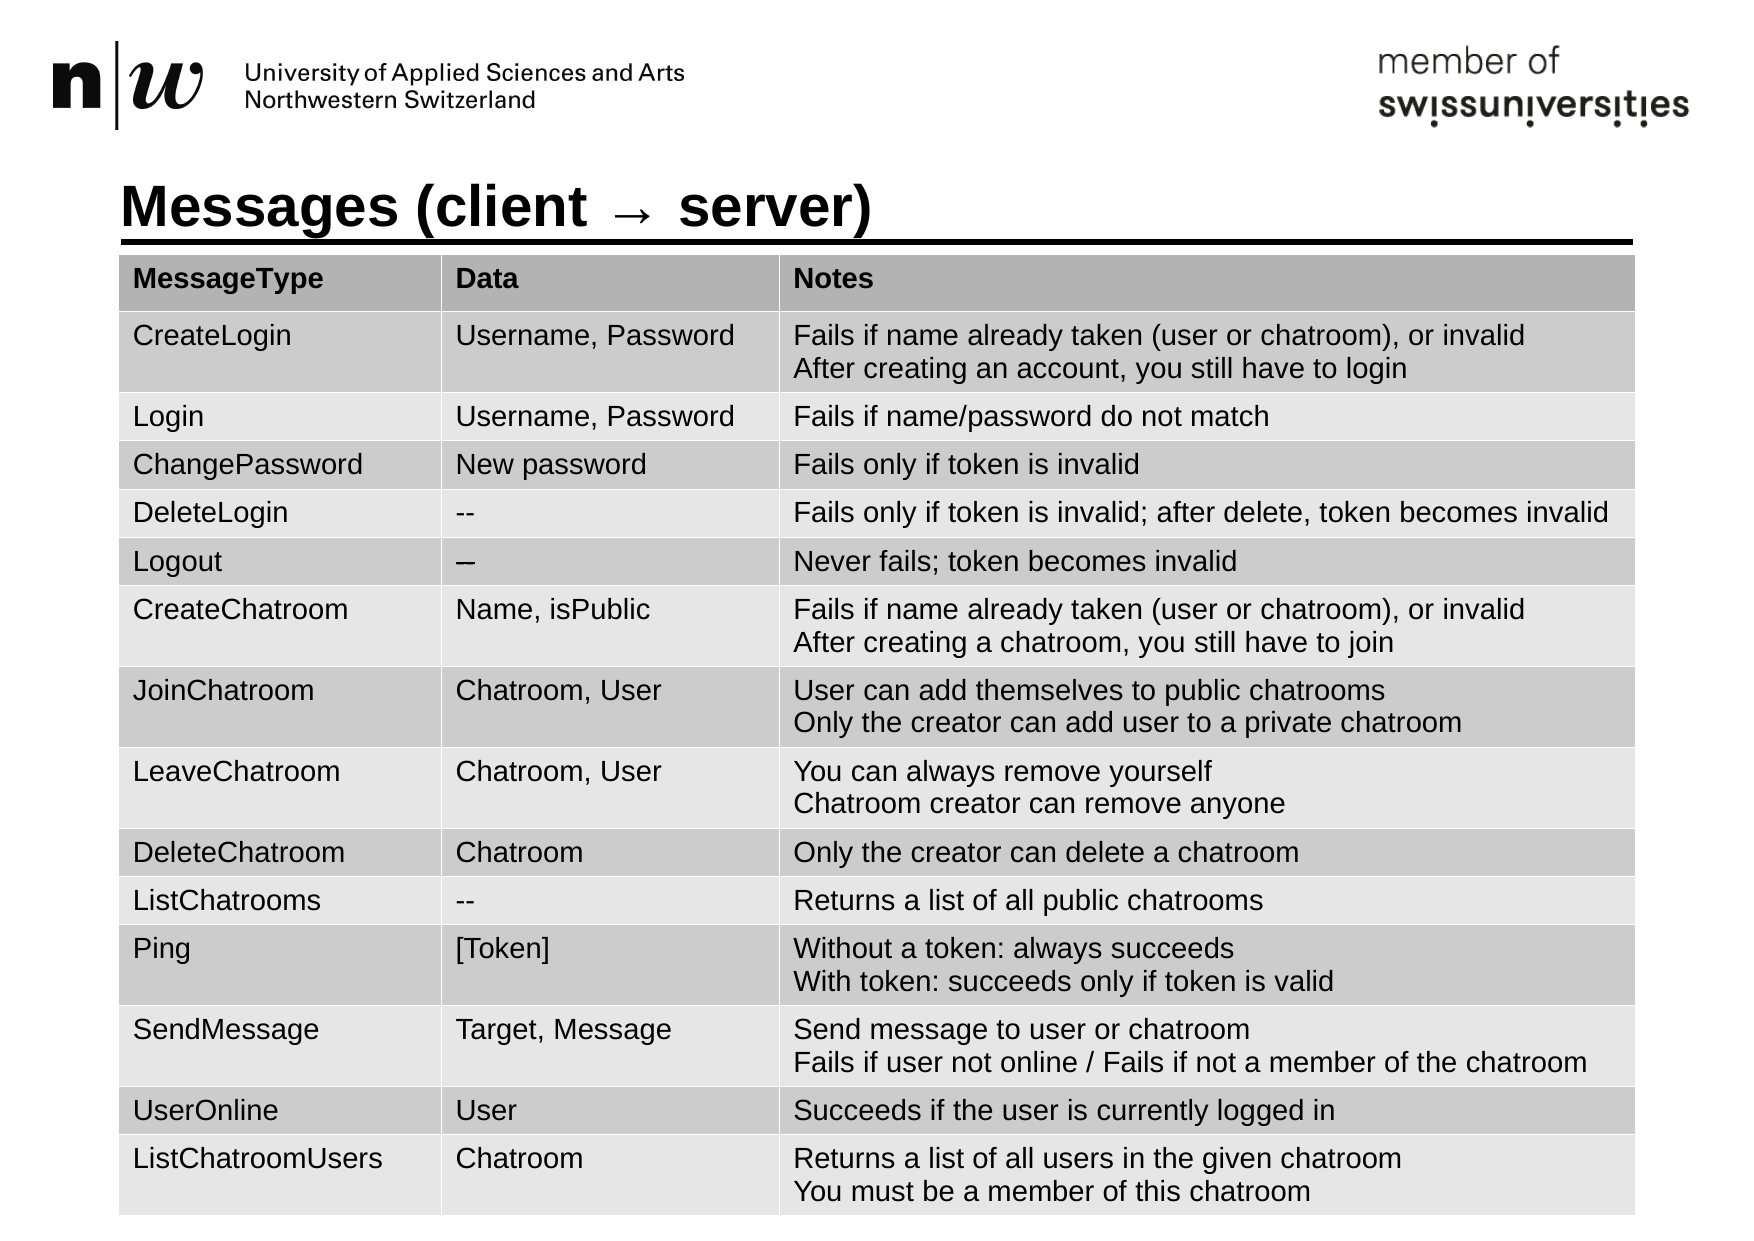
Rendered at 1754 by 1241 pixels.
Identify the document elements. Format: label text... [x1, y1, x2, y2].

table_cell Only the creator can delete a chatroom [780, 829, 1635, 876]
table_cell JoinChatroom [119, 667, 441, 747]
table_cell Username, Password [442, 393, 779, 440]
table_cell [Token] [442, 925, 779, 1005]
table_cell Ping [119, 925, 441, 1005]
table_cell -- [442, 490, 779, 537]
table_cell Chatroom [442, 1135, 779, 1215]
table_cell CreateChatroom [119, 586, 441, 666]
table_cell Fails only if token is invalid [780, 441, 1635, 489]
table_cell Never fails; token becomes invalid [780, 538, 1635, 585]
table_cell Fails if name already taken (user or chatroom), or invalid After creating an account, you still have to login [780, 312, 1635, 392]
table_cell CreateLogin [119, 312, 441, 392]
table_cell Chatroom, User [442, 667, 779, 747]
table_cell Returns a list of all public chatrooms [780, 877, 1635, 924]
table_cell ListChatroomUsers [119, 1135, 441, 1215]
table_cell -- [442, 877, 779, 924]
title Messages (client → server) [120, 173, 1633, 239]
table_header MessageType [119, 255, 441, 311]
table_cell ListChatrooms [119, 877, 441, 924]
table_cell Login [119, 393, 441, 440]
table_cell DeleteChatroom [119, 829, 441, 876]
table_cell Fails only if token is invalid; after delete, token becomes invalid [780, 490, 1635, 537]
table_cell UserOnline [119, 1087, 441, 1134]
table_cell You can always remove yourself Chatroom creator can remove anyone [780, 748, 1635, 828]
table_cell Chatroom [442, 829, 779, 876]
table_cell LeaveChatroom [119, 748, 441, 828]
table_cell Without a token: always succeeds With token: succeeds only if token is valid [780, 925, 1635, 1005]
table_cell User can add themselves to public chatrooms Only the creator can add user to a private chatroom [780, 667, 1635, 747]
table_cell New password [442, 441, 779, 489]
table_header Data [442, 255, 779, 311]
picture [1376, 41, 1692, 130]
picture [53, 41, 684, 130]
table_cell Username, Password [442, 312, 779, 392]
table_cell Returns a list of all users in the given chatroom You must be a member of this chatroom [780, 1135, 1635, 1215]
table_cell ChangePassword [119, 441, 441, 489]
table_cell Fails if name/password do not match [780, 393, 1635, 440]
table_header Notes [780, 255, 1635, 311]
table_cell SendMessage [119, 1006, 441, 1086]
table_cell Fails if name already taken (user or chatroom), or invalid After creating a chatroom, you still have to join [780, 586, 1635, 666]
table_cell Succeeds if the user is currently logged in [780, 1087, 1635, 1134]
table_cell Send message to user or chatroom Fails if user not online / Fails if not a member of the chatroom [780, 1006, 1635, 1086]
table_cell Logout [119, 538, 441, 585]
table_cell Name, isPublic [442, 586, 779, 666]
table_cell -- [442, 538, 779, 585]
table_cell DeleteLogin [119, 490, 441, 537]
table_cell User [442, 1087, 779, 1134]
table_cell Target, Message [442, 1006, 779, 1086]
table_cell Chatroom, User [442, 748, 779, 828]
